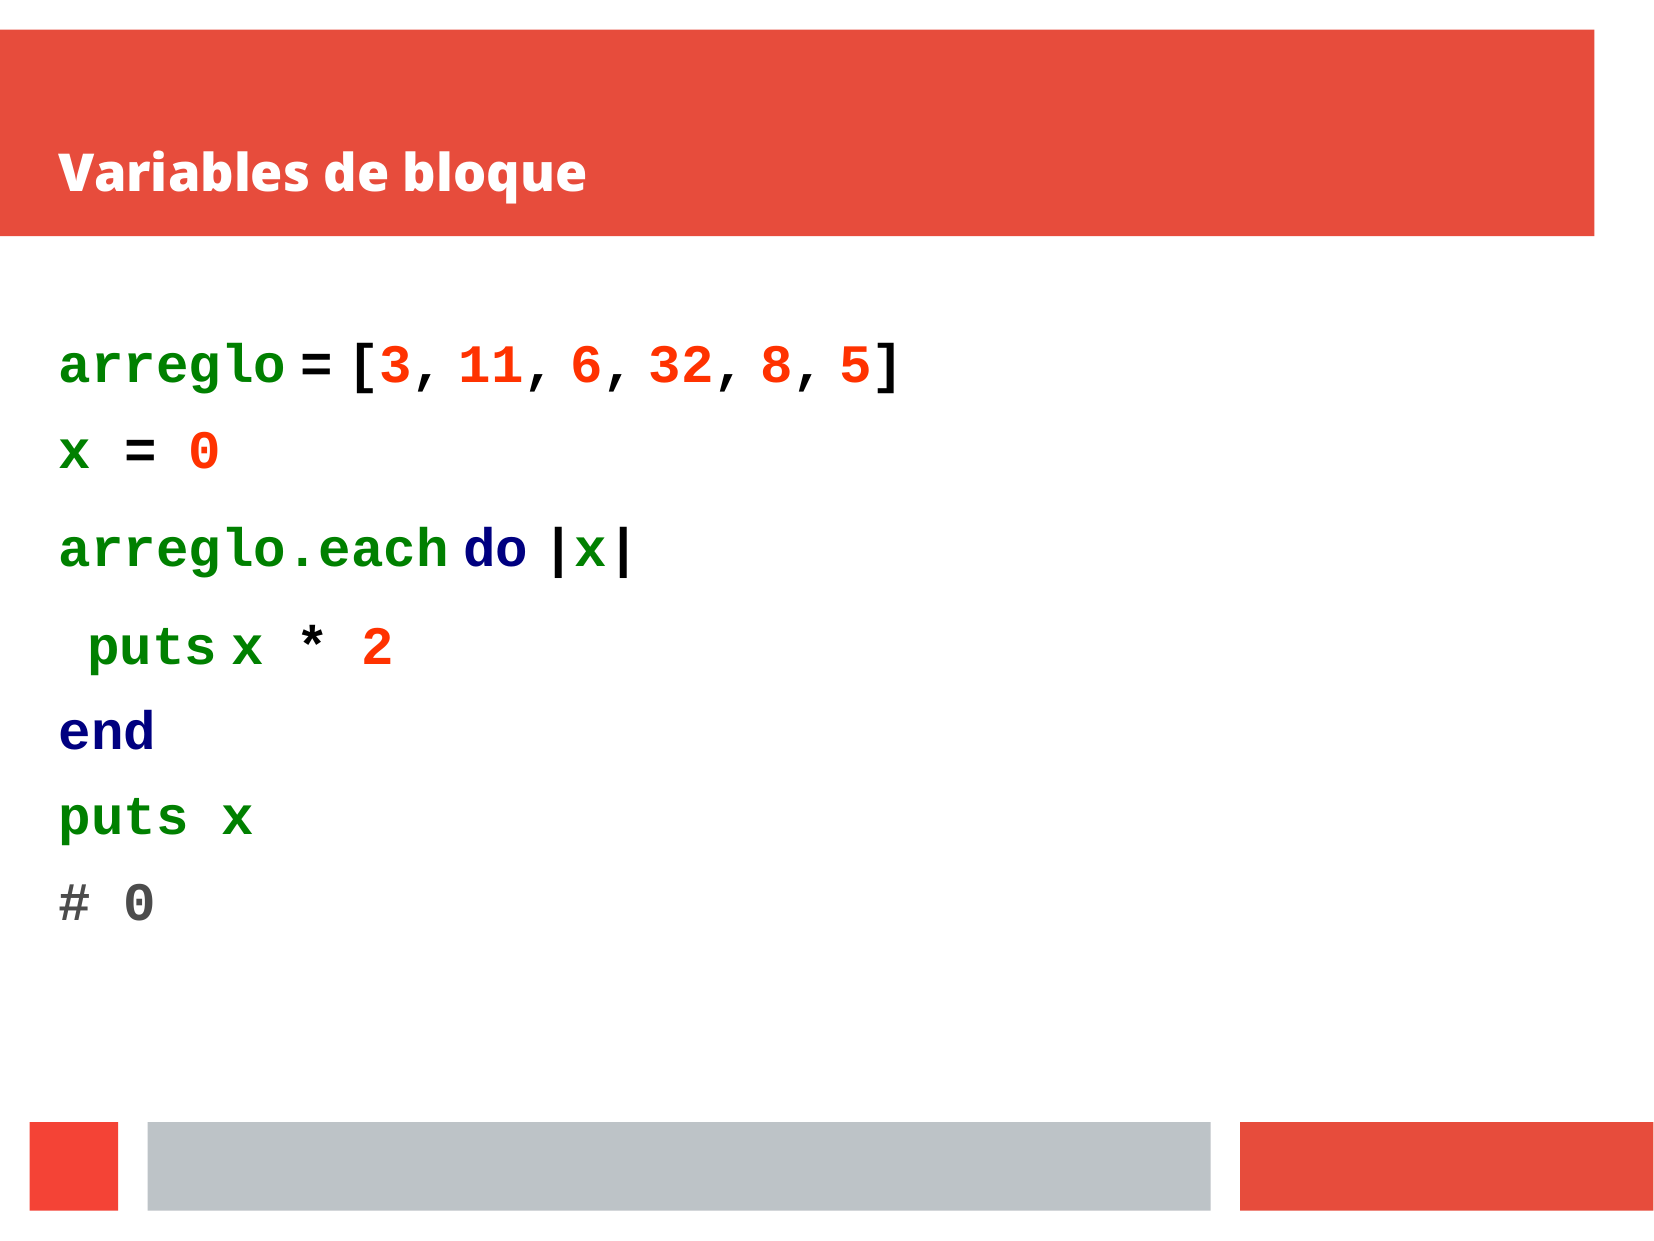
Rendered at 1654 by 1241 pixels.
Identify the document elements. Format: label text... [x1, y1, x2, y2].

list arreglo = [3, 11, 6, 32, 8, 5] x = 0 arreglo.each do |x| puts x * 2 end puts x # 0 [59, 324, 1565, 1093]
title Variables de bloque [59, 59, 1595, 207]
